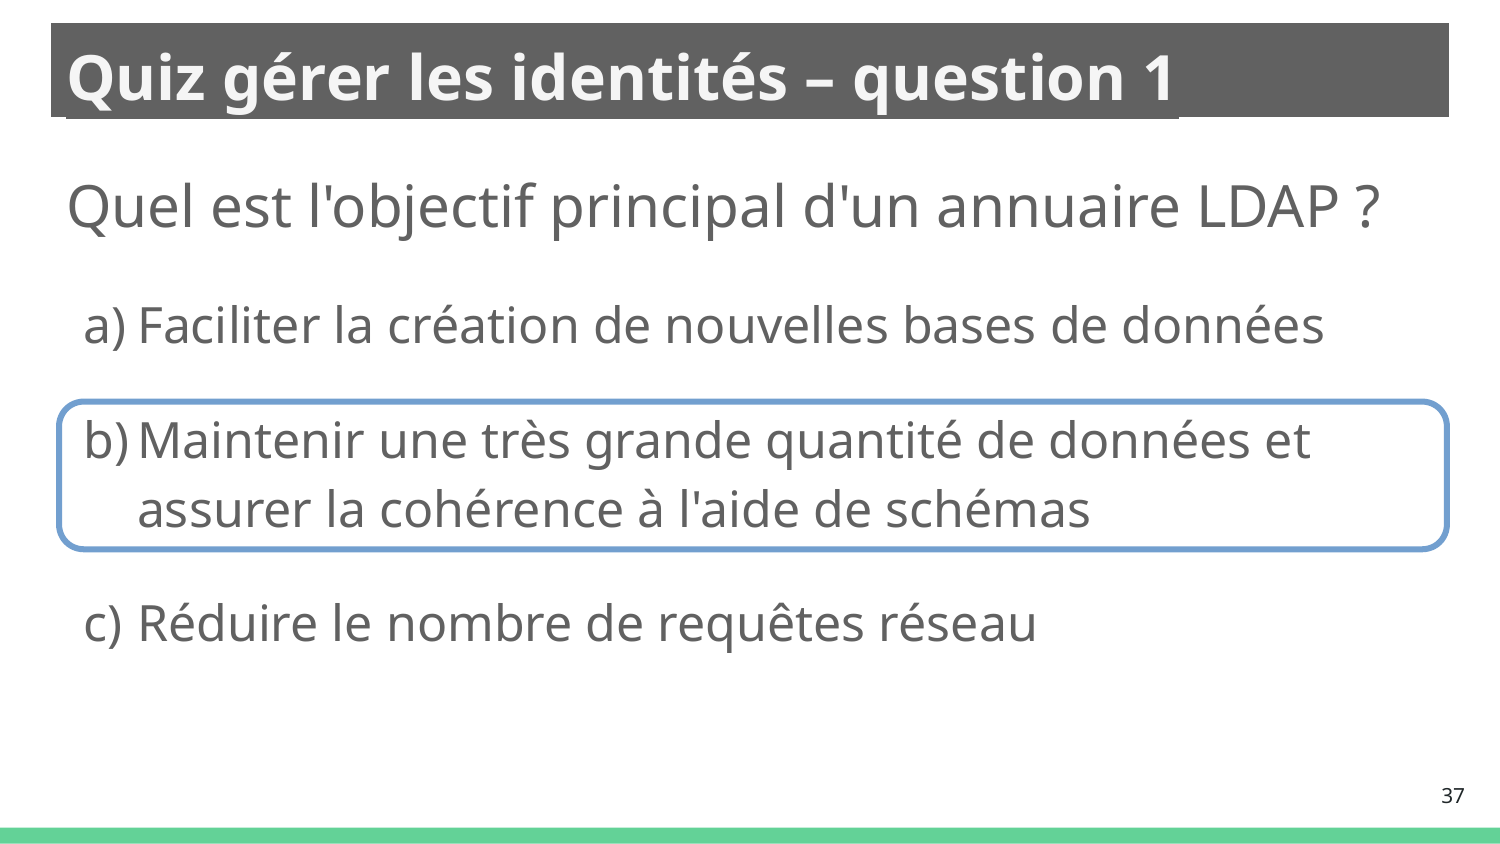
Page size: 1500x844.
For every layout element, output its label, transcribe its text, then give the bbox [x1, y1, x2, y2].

title Quiz gérer les identités – question 1 [51, 23, 1449, 117]
list Quel est l'objectif principal d'un annuaire LDAP ? Faciliter la création de nouvelles bases de données Maintenir une très grande quantité de données et assurer la cohérence à l'aide de schémas Réduire le nombre de requêtes réseau [51, 144, 1477, 668]
slide_number <numéro> [1389, 764, 1480, 830]
